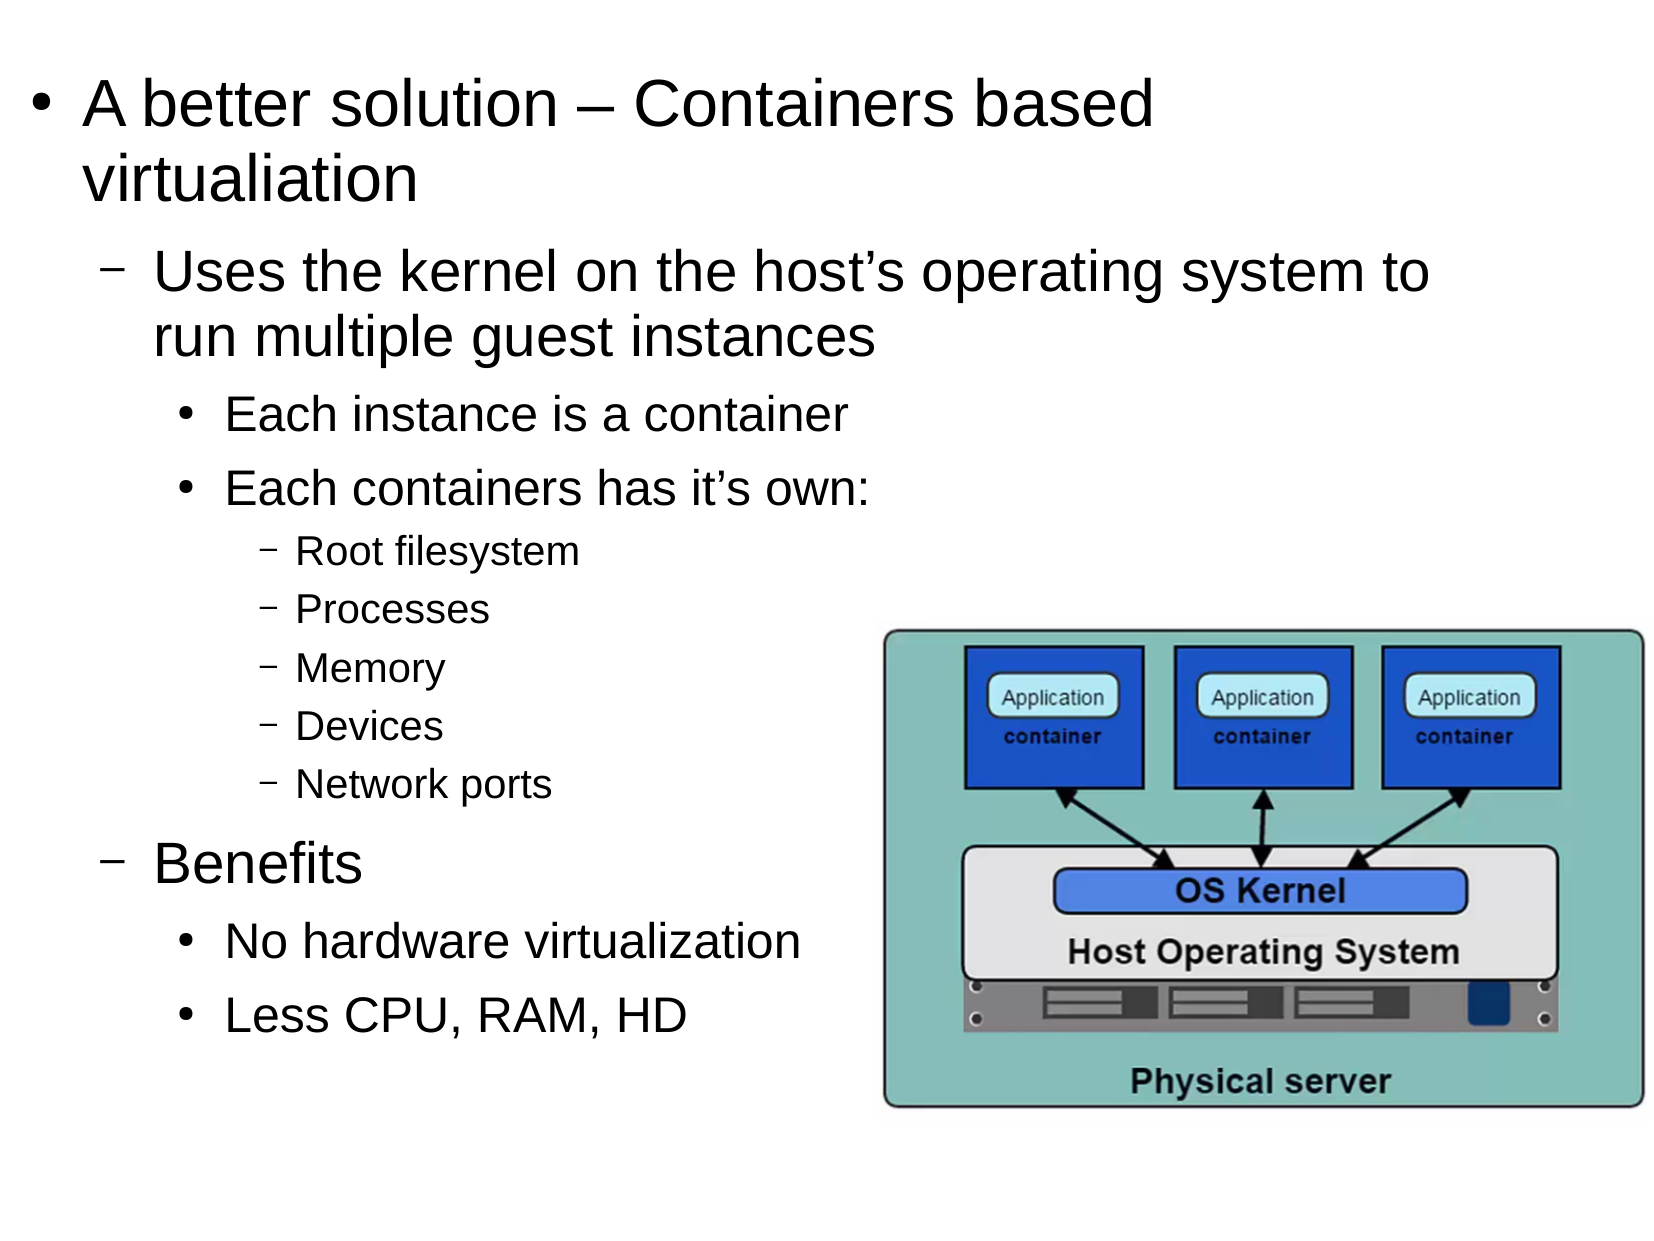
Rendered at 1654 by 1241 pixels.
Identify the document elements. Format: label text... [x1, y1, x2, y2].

list A better solution – Containers based virtualiation Uses the kernel on the host’s operating system to run multiple guest instances Each instance is a container Each containers has it’s own: Root filesystem Processes Memory Devices Network ports Benefits No hardware virtualization Less CPU, RAM, HD [11, 65, 1500, 1156]
picture [875, 620, 1654, 1123]
